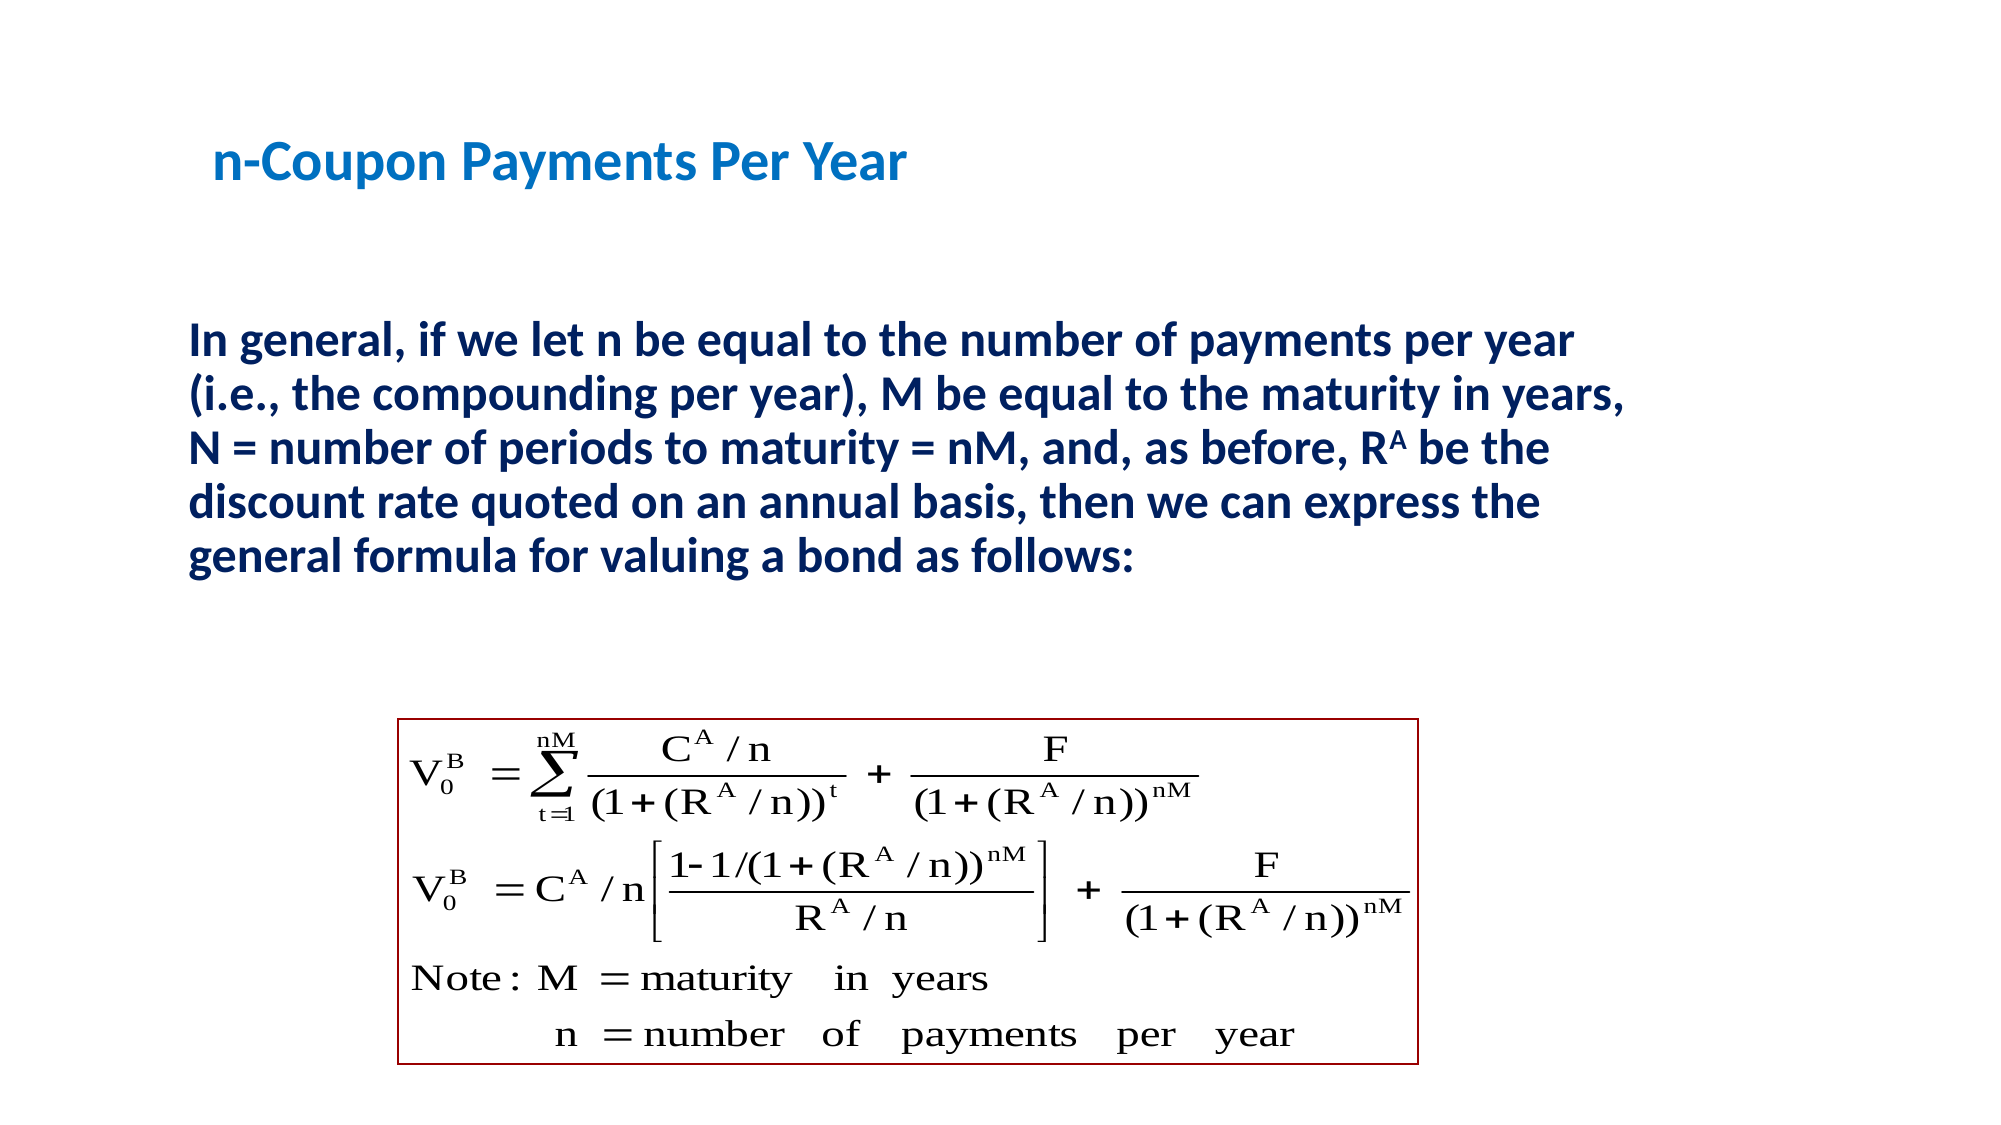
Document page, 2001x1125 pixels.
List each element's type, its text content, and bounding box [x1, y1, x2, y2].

text_box n-Coupon Payments Per Year [197, 114, 1724, 200]
list In general, if we let n be equal to the number of payments per year (i.e., the compounding per year), M be equal to the maturity in years, N = number of periods to maturity = nM, and, as before, RA be the discount rate quoted on an annual basis, then we can express the general formula for valuing a bond as follows: [173, 305, 1680, 841]
chart [399, 720, 1418, 1063]
